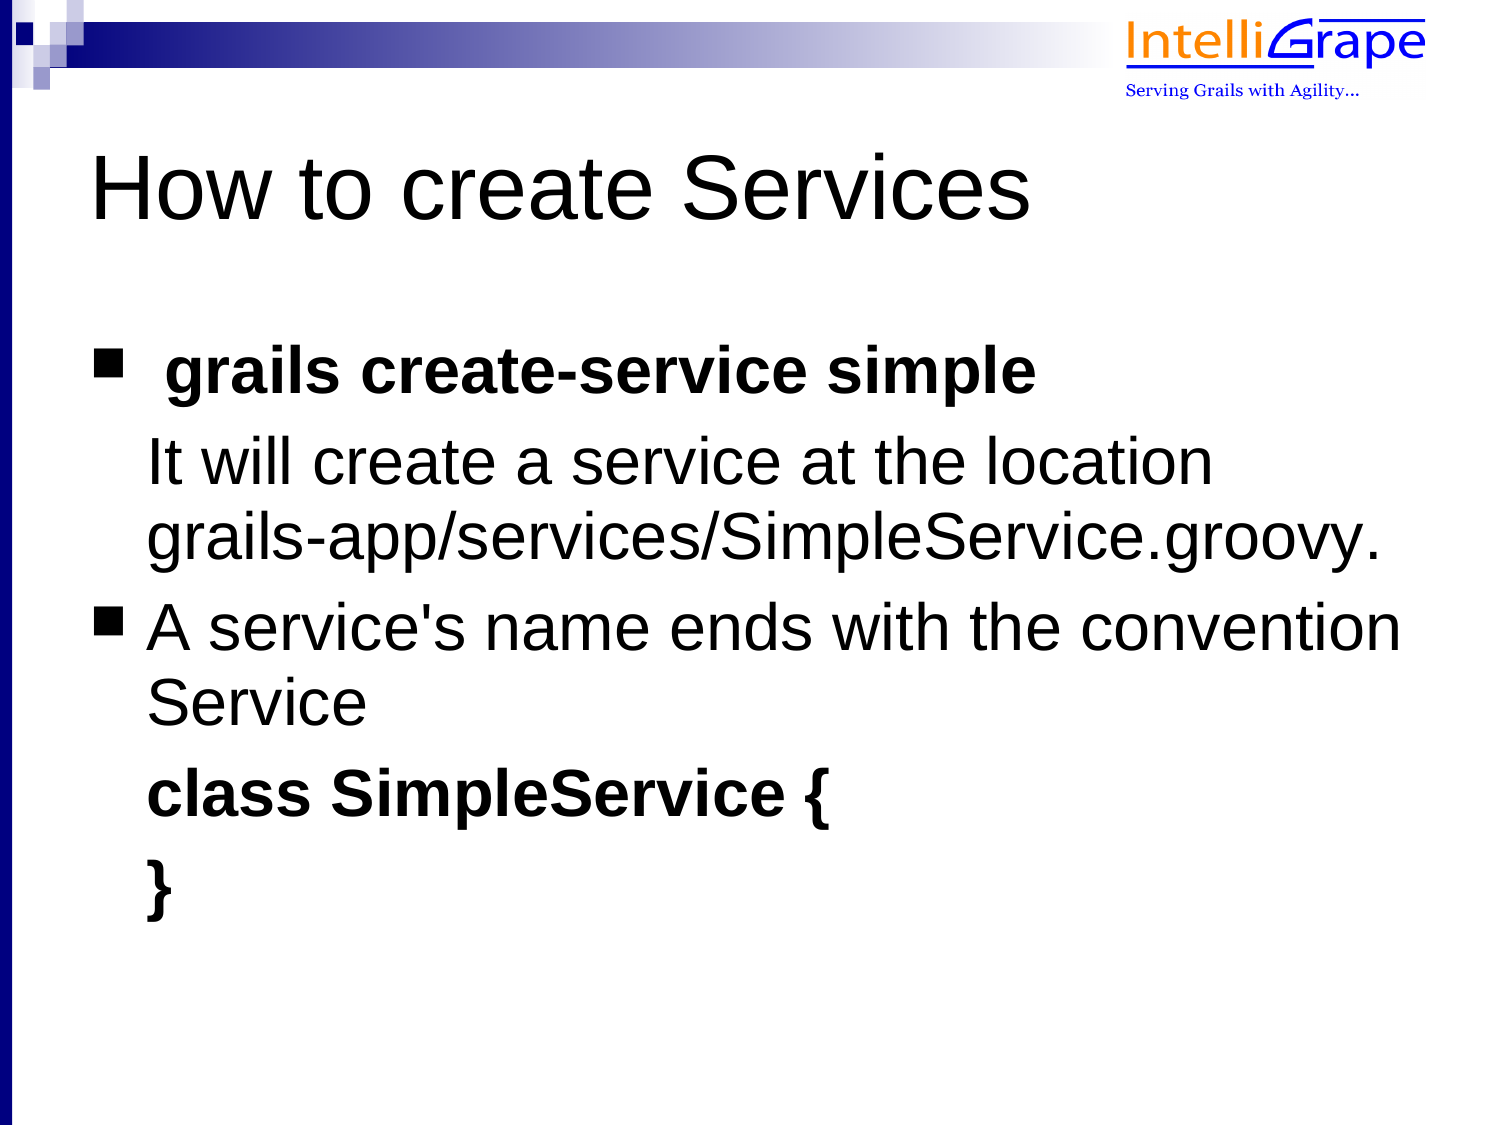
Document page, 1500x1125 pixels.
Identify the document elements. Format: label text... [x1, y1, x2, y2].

title How to create Services [75, 74, 1426, 301]
picture [1125, 12, 1425, 74]
list grails create-service simple It will create a service at the location grails-app/services/SimpleService.groovy. A service's name ends with the convention Service class SimpleService { } [75, 324, 1426, 1068]
